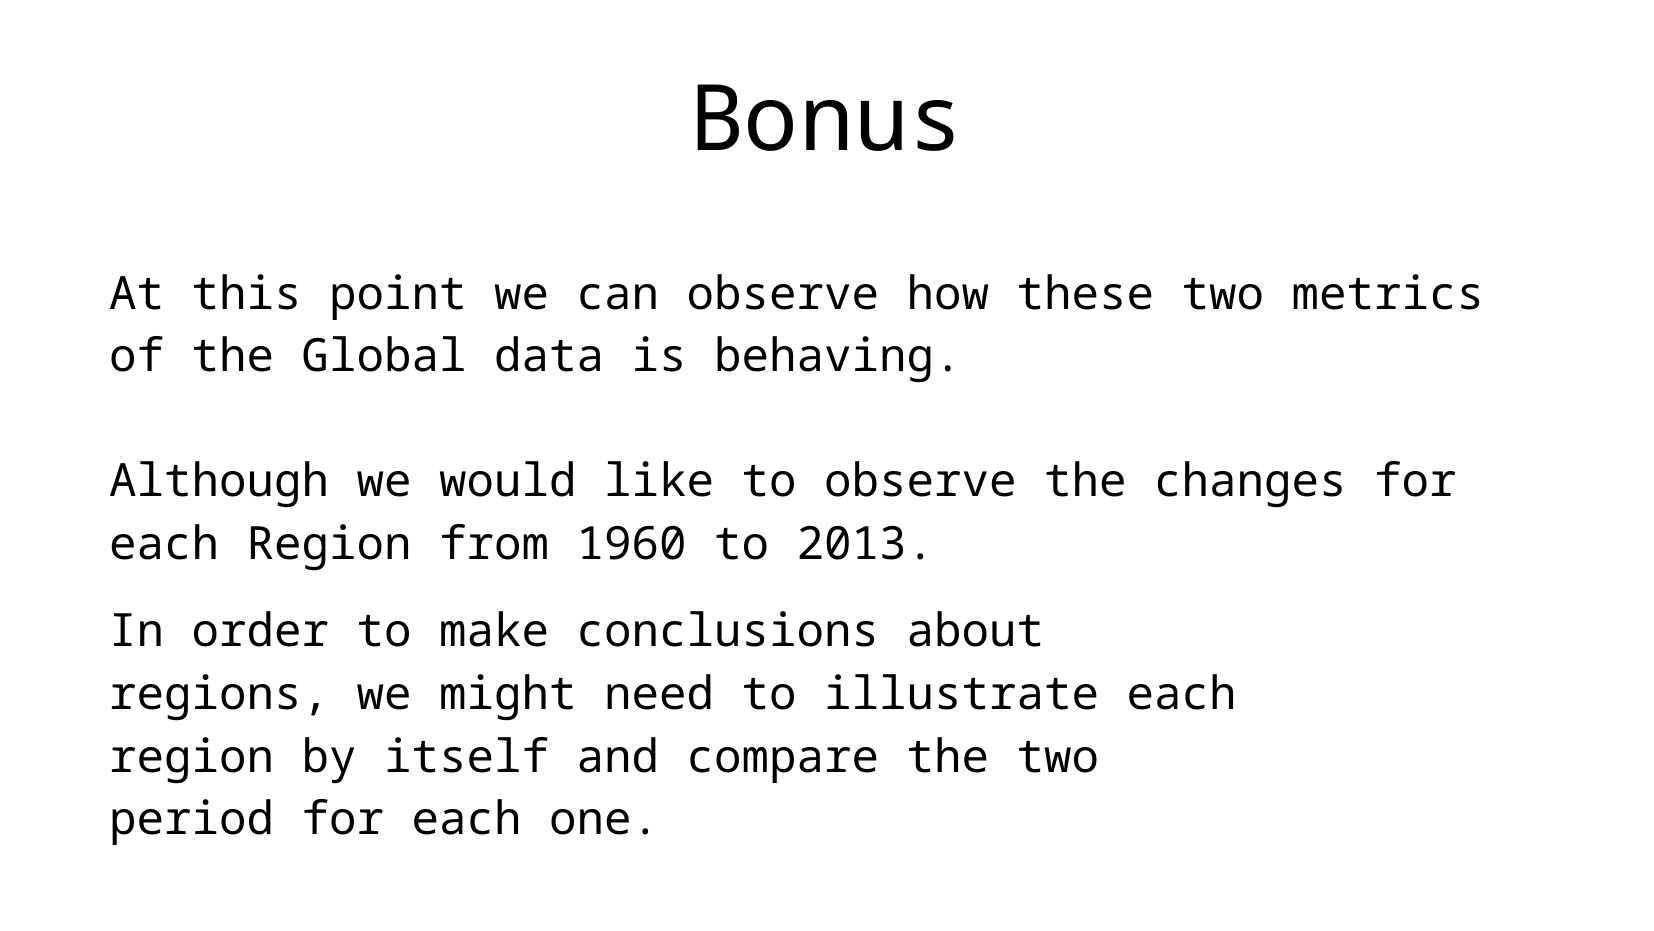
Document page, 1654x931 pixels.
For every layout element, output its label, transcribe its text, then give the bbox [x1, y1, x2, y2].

text_box In order to make conclusions about regions, we might need to illustrate each region by itself and compare the two period for each one. [94, 590, 1279, 836]
text_box At this point we can observe how these two metrics of the Global data is behaving. Although we would like to observe the changes for each Region from 1960 to 2013. [94, 252, 1574, 556]
title Bonus [82, 37, 1571, 193]
